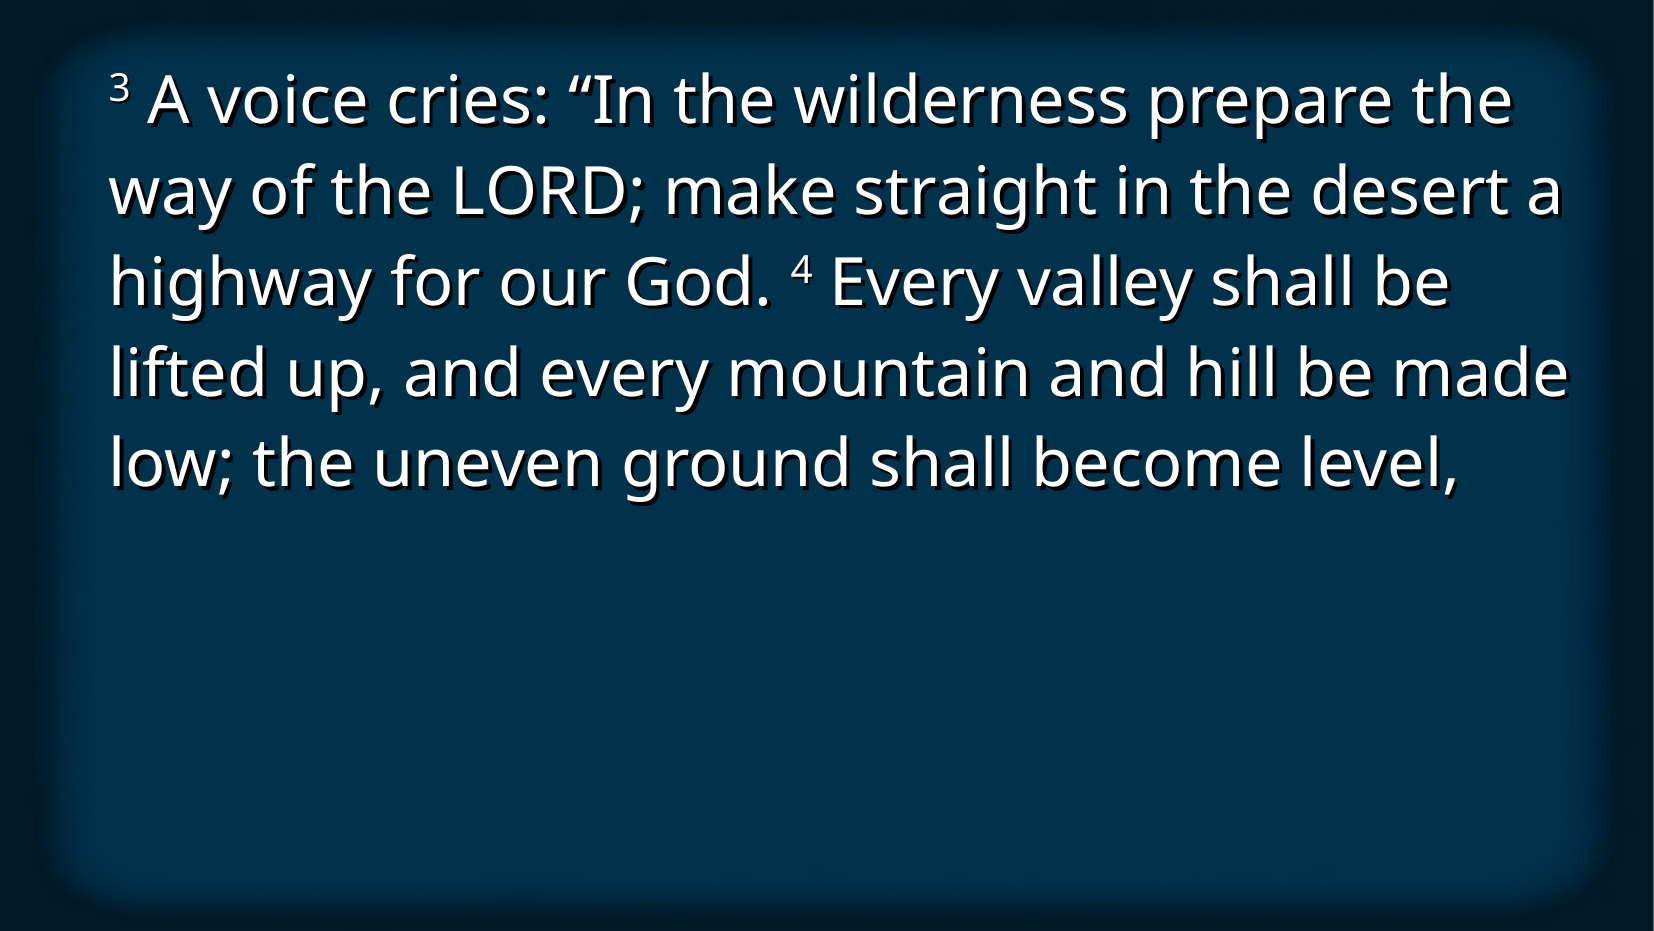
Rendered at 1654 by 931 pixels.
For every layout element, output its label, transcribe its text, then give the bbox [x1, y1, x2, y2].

picture [0, 0, 1654, 931]
text_box 3 A voice cries: “In the wilderness prepare the way of the LORD; make straight in the desert a highway for our God. 4 Every valley shall be lifted up, and every mountain and hill be made low; the uneven ground shall become level, [75, 45, 1591, 504]
